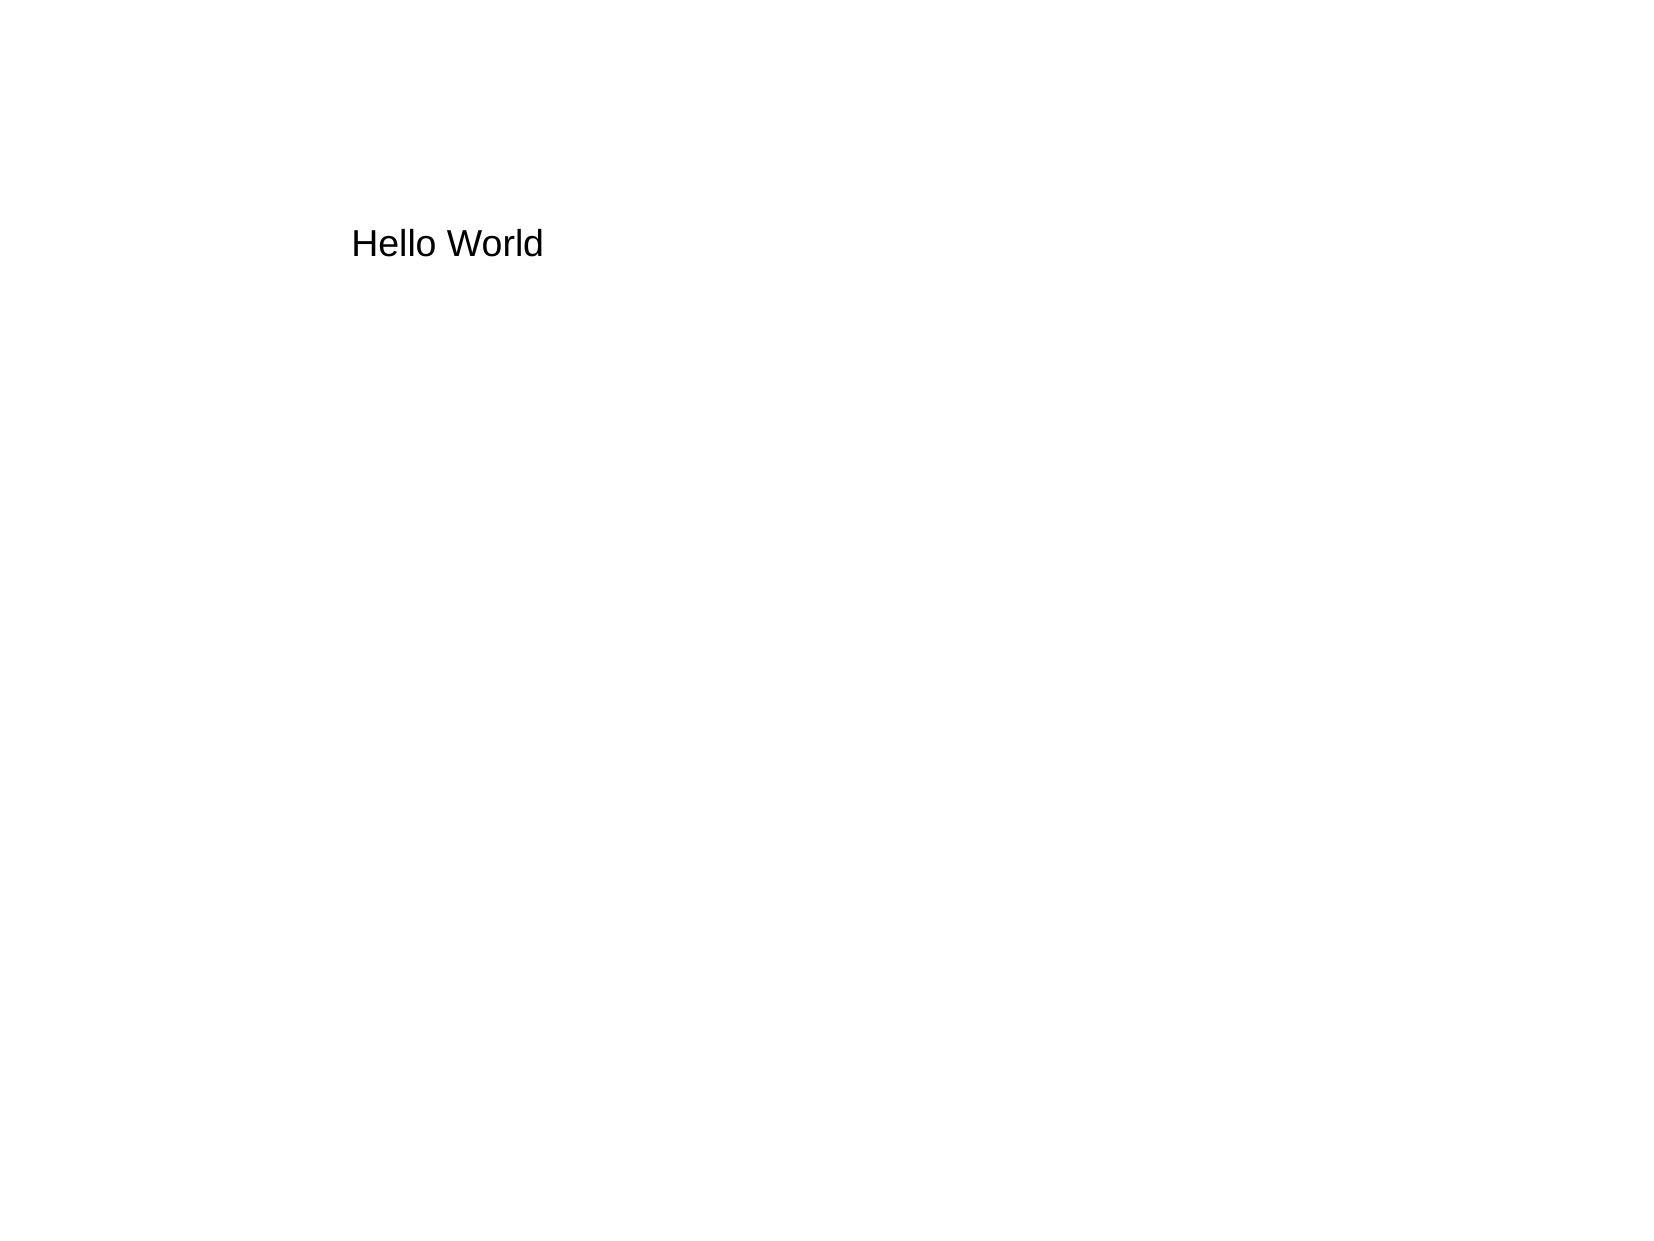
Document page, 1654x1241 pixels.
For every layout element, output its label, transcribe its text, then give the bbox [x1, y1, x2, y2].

text_box Hello World [295, 214, 945, 402]
